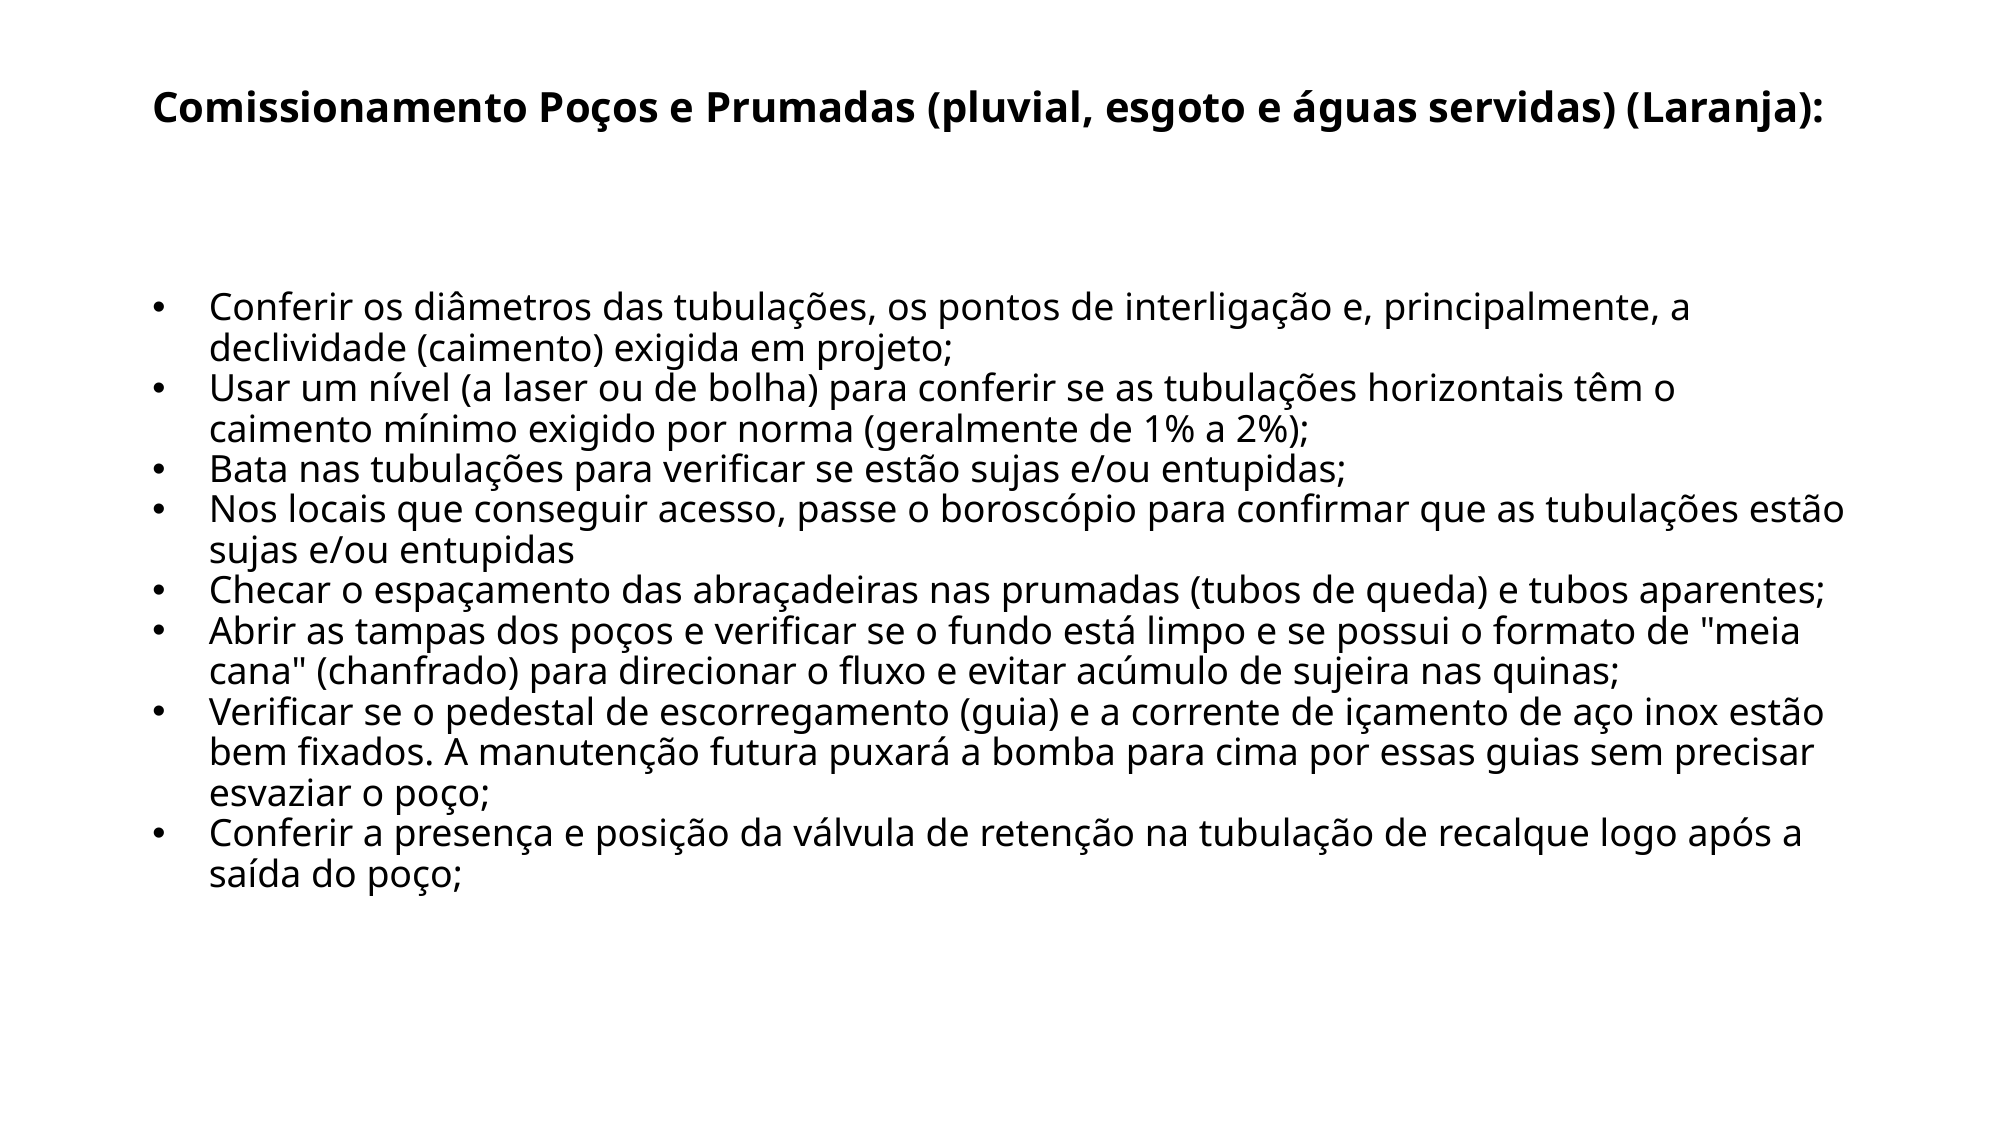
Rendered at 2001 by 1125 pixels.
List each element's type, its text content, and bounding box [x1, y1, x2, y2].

text_box Conferir os diâmetros das tubulações, os pontos de interligação e, principalmente, a declividade (caimento) exigida em projeto; Usar um nível (a laser ou de bolha) para conferir se as tubulações horizontais têm o caimento mínimo exigido por norma (geralmente de 1% a 2%); Bata nas tubulações para verificar se estão sujas e/ou entupidas; Nos locais que conseguir acesso, passe o boroscópio para confirmar que as tubulações estão sujas e/ou entupidas Checar o espaçamento das abraçadeiras nas prumadas (tubos de queda) e tubos aparentes; Abrir as tampas dos poços e verificar se o fundo está limpo e se possui o formato de "meia cana" (chanfrado) para direcionar o fluxo e evitar acúmulo de sujeira nas quinas; Verificar se o pedestal de escorregamento (guia) e a corrente de içamento de aço inox estão bem fixados. A manutenção futura puxará a bomba para cima por essas guias sem precisar esvaziar o poço; Conferir a presença e posição da válvula de retenção na tubulação de recalque logo após a saída do poço; [137, 158, 1863, 1065]
title Comissionamento Poços e Prumadas (pluvial, esgoto e águas servidas) (Laranja): [137, 60, 1863, 158]
